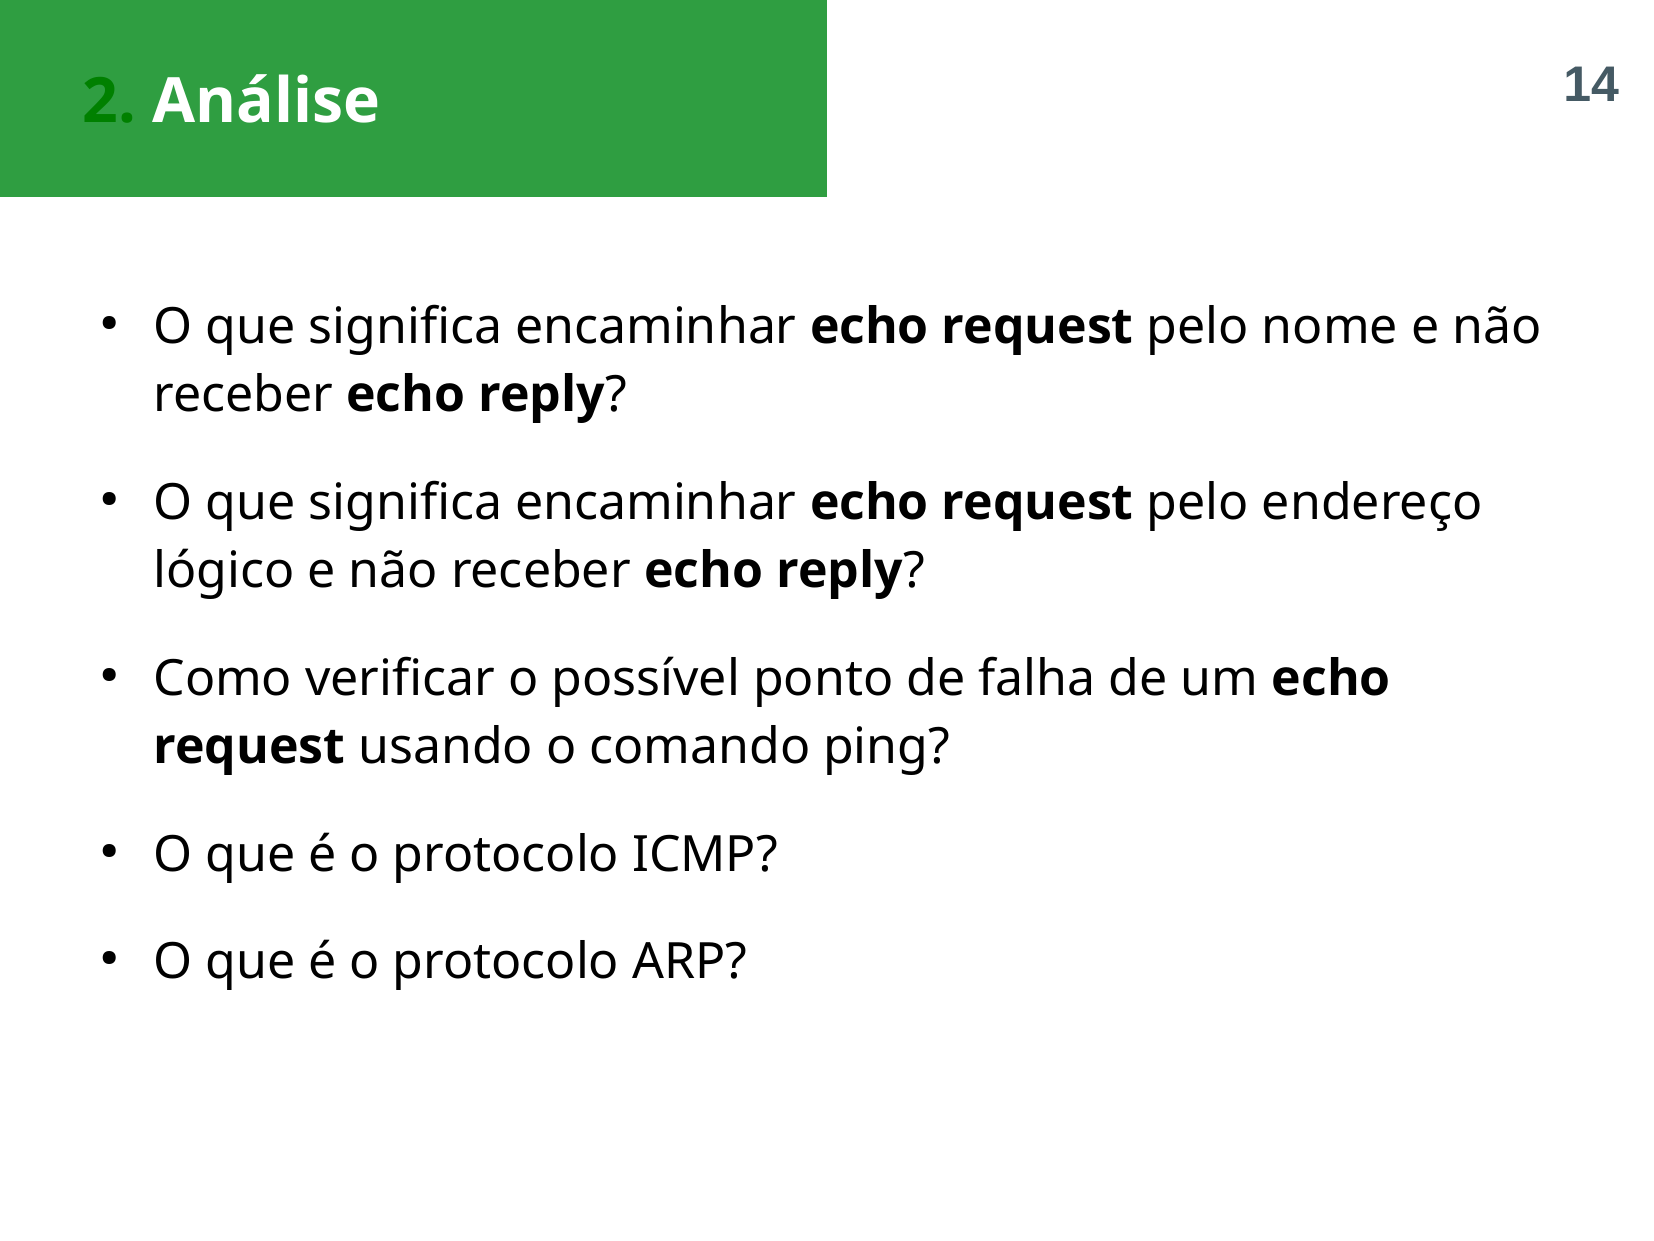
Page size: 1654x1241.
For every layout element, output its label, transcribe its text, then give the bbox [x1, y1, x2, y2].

title 2. Análise [82, 0, 1152, 202]
list O que significa encaminhar echo request pelo nome e não receber echo reply? O que significa encaminhar echo request pelo endereço lógico e não receber echo reply? Como verificar o possível ponto de falha de um echo request usando o comando ping? O que é o protocolo ICMP? O que é o protocolo ARP? [82, 290, 1571, 1010]
